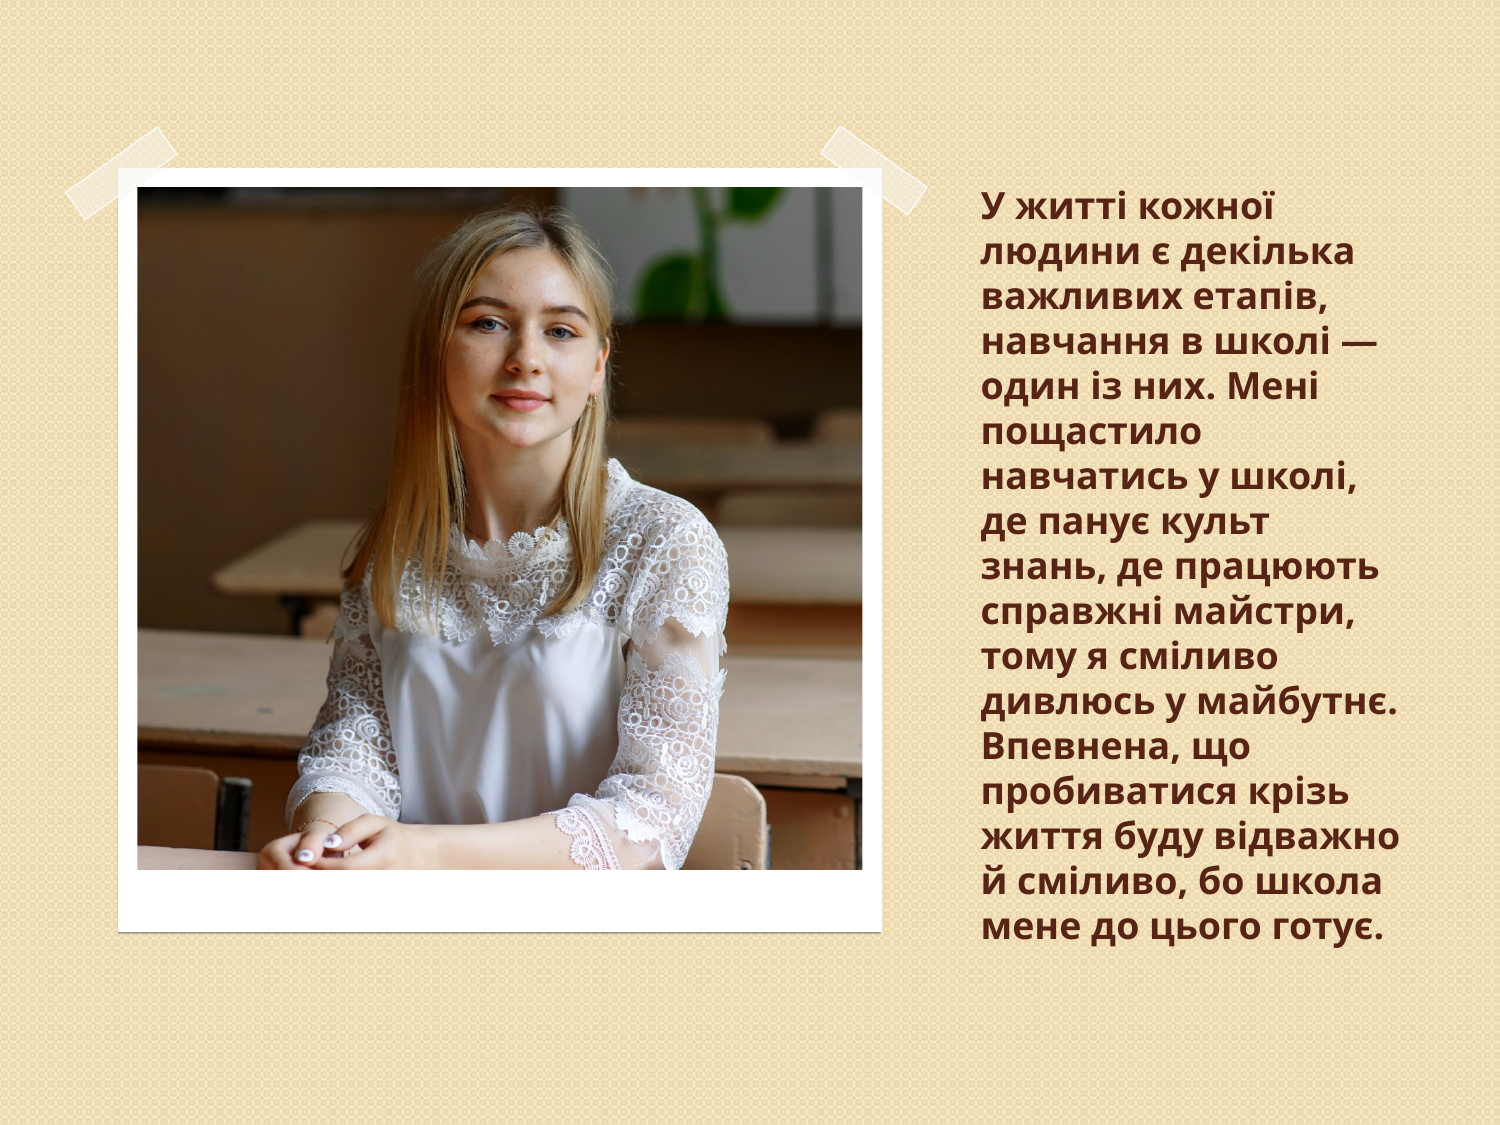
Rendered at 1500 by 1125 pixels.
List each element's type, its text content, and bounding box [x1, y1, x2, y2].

picture [137, 187, 863, 870]
title У житті кожної людини є декілька важливих етапів, навчання в школі — один із них. Мені пощастило навчатись у школі, де панує культ знань, де працюють справжні майстри, тому я сміливо дивлюсь у майбутнє. Впевнена, що пробиватися крізь життя буду відважно й сміливо, бо школа мене до цього готує. [965, 174, 1416, 858]
